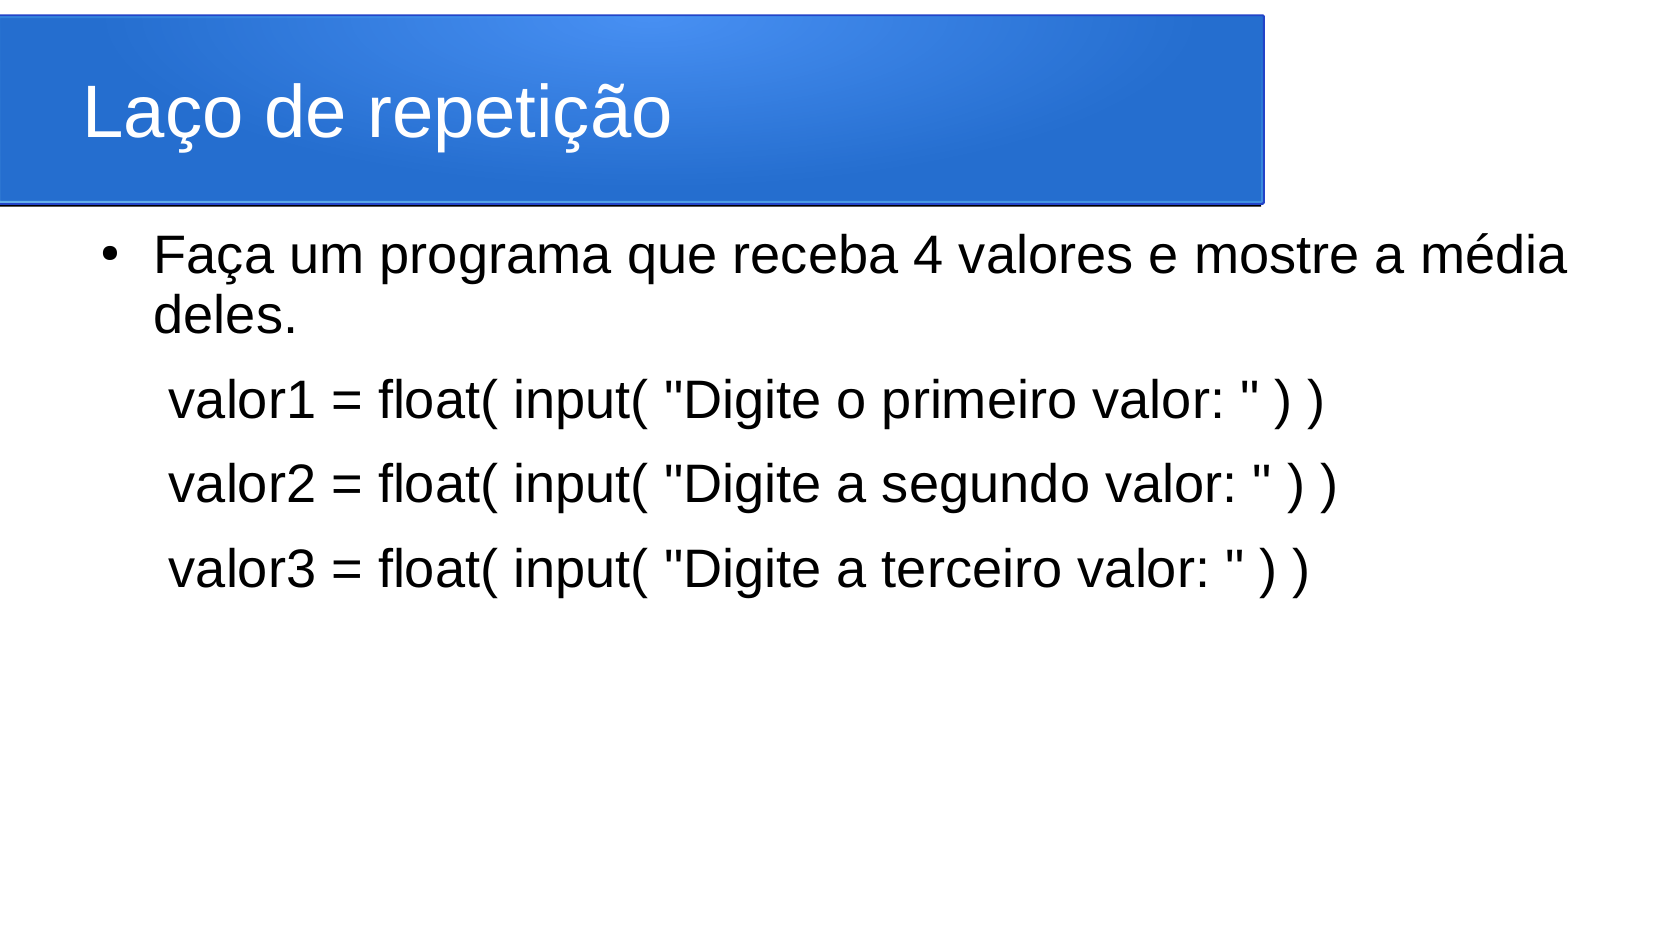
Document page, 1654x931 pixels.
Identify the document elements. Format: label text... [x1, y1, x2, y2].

list Faça um programa que receba 4 valores e mostre a média deles. valor1 = float( input( "Digite o primeiro valor: " ) ) valor2 = float( input( "Digite a segundo valor: " ) ) valor3 = float( input( "Digite a terceiro valor: " ) ) [82, 224, 1571, 764]
title Laço de repetição [82, 35, 1235, 189]
